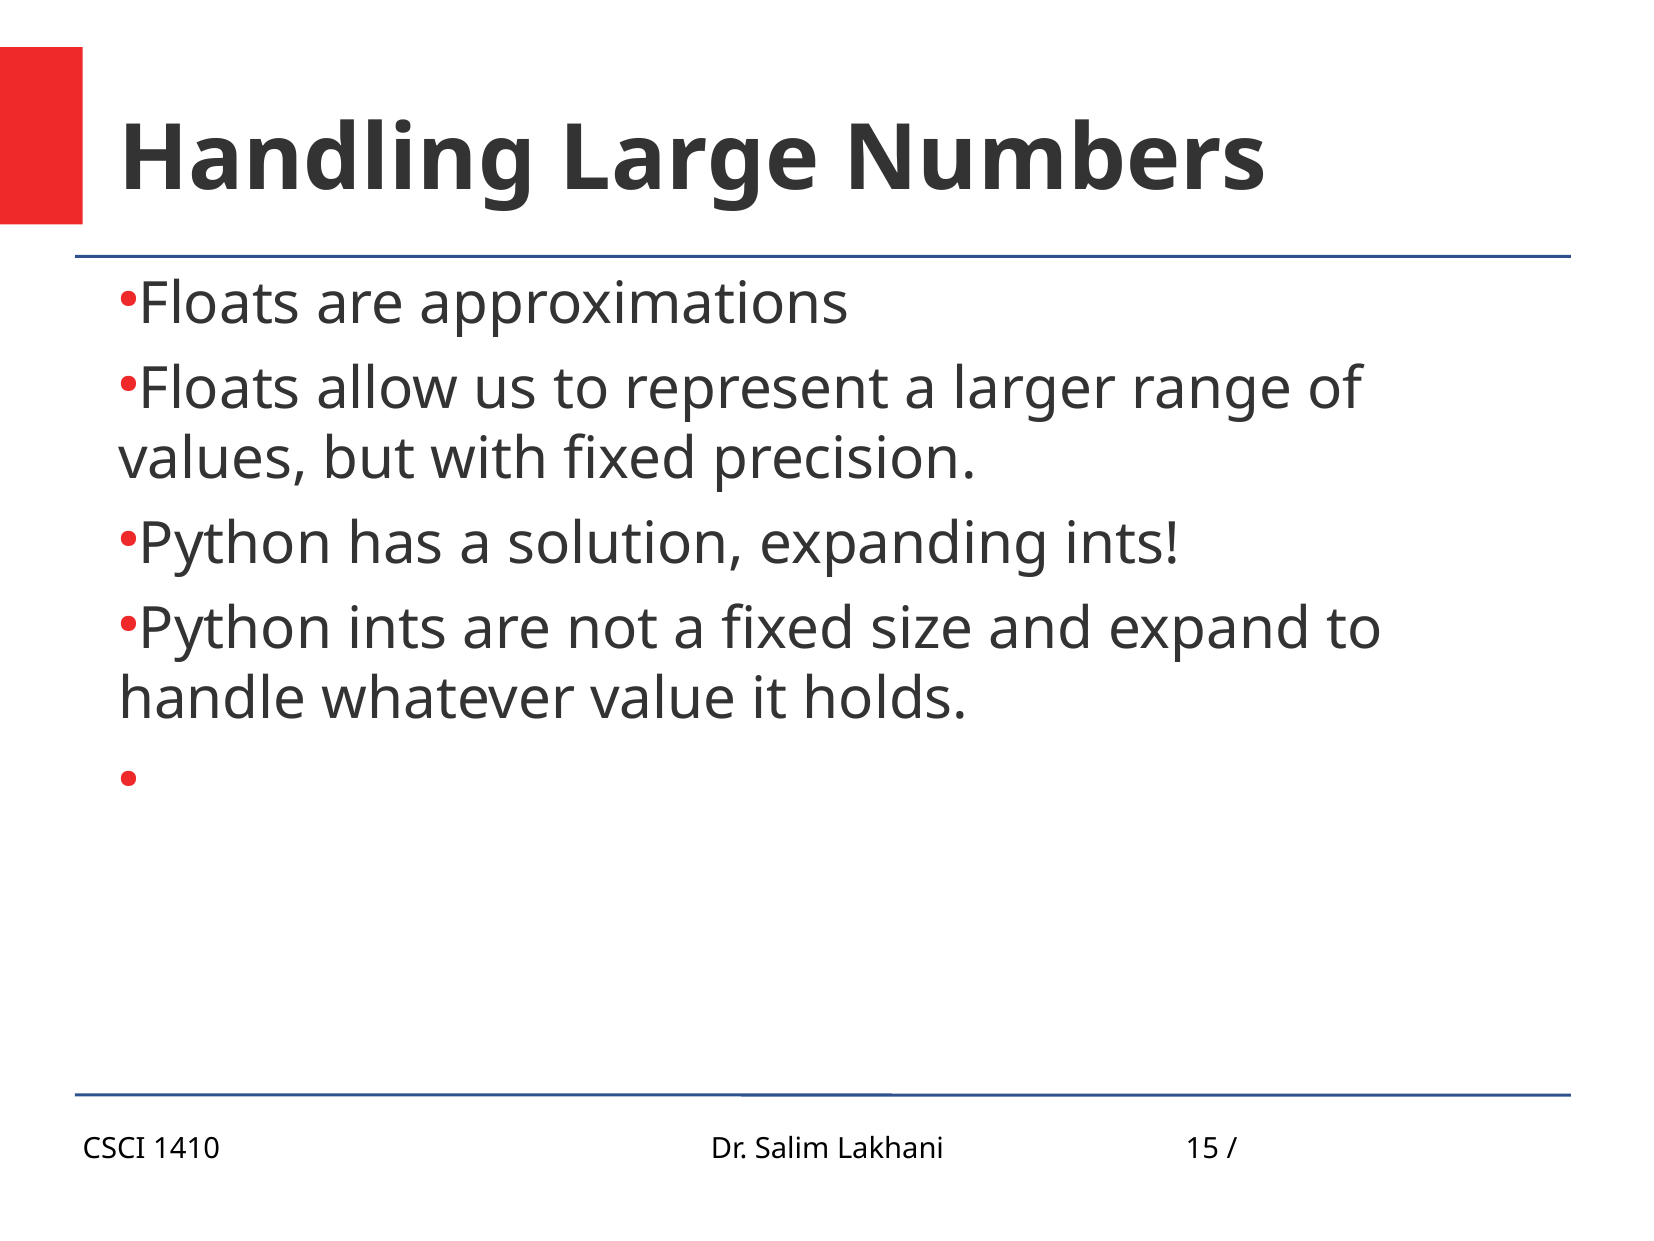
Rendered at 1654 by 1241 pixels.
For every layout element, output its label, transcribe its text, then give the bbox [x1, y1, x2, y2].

text_box / [1185, 1129, 1571, 1216]
text_box CSCI 1410 [82, 1129, 468, 1216]
list Floats are approximations Floats allow us to represent a larger range of values, but with fixed precision. Python has a solution, expanding ints! Python ints are not a fixed size and expand to handle whatever value it holds. [118, 265, 1536, 1081]
text_box Dr. Salim Lakhani [565, 1129, 1090, 1216]
title Handling Large Numbers [118, 49, 1571, 257]
